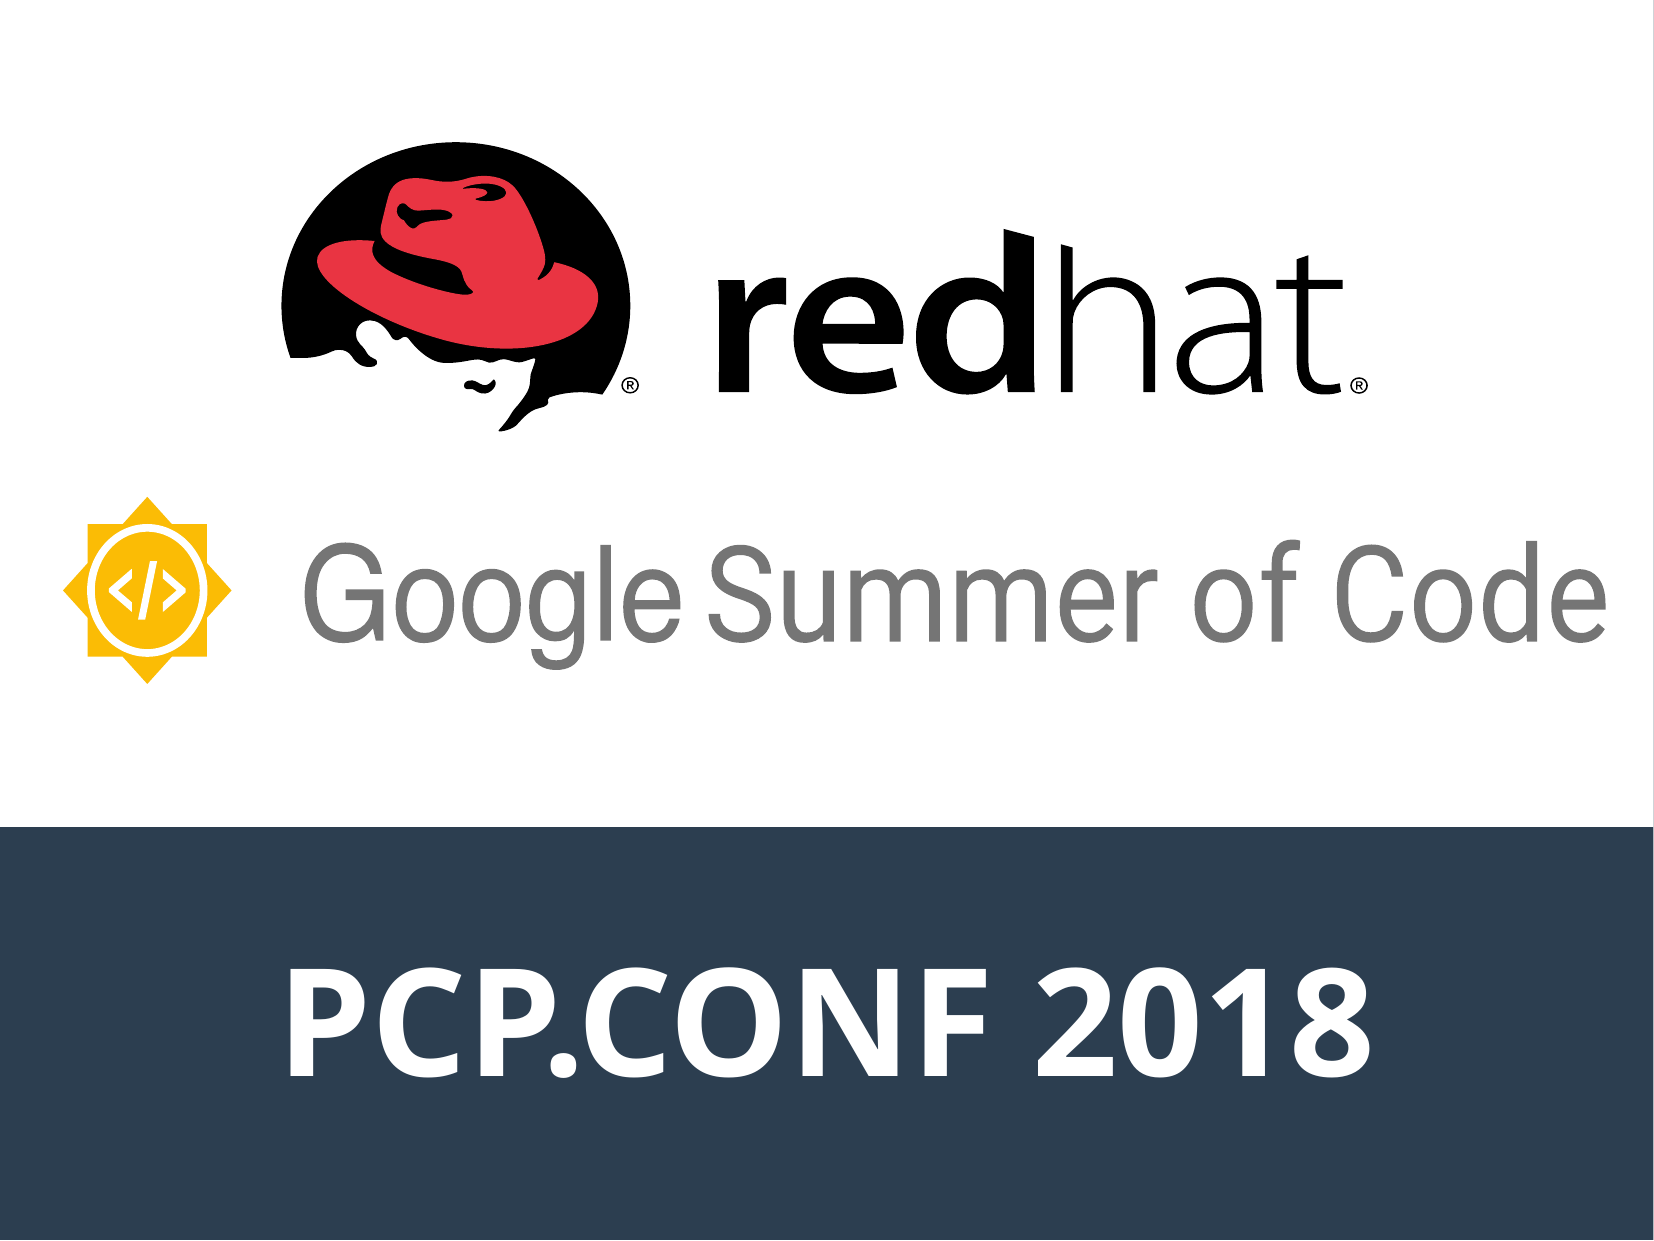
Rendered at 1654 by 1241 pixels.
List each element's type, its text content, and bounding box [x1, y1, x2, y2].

subtitle PCP.CONF 2018 [59, 856, 1595, 1182]
picture [62, 496, 1607, 685]
picture [271, 134, 1382, 479]
